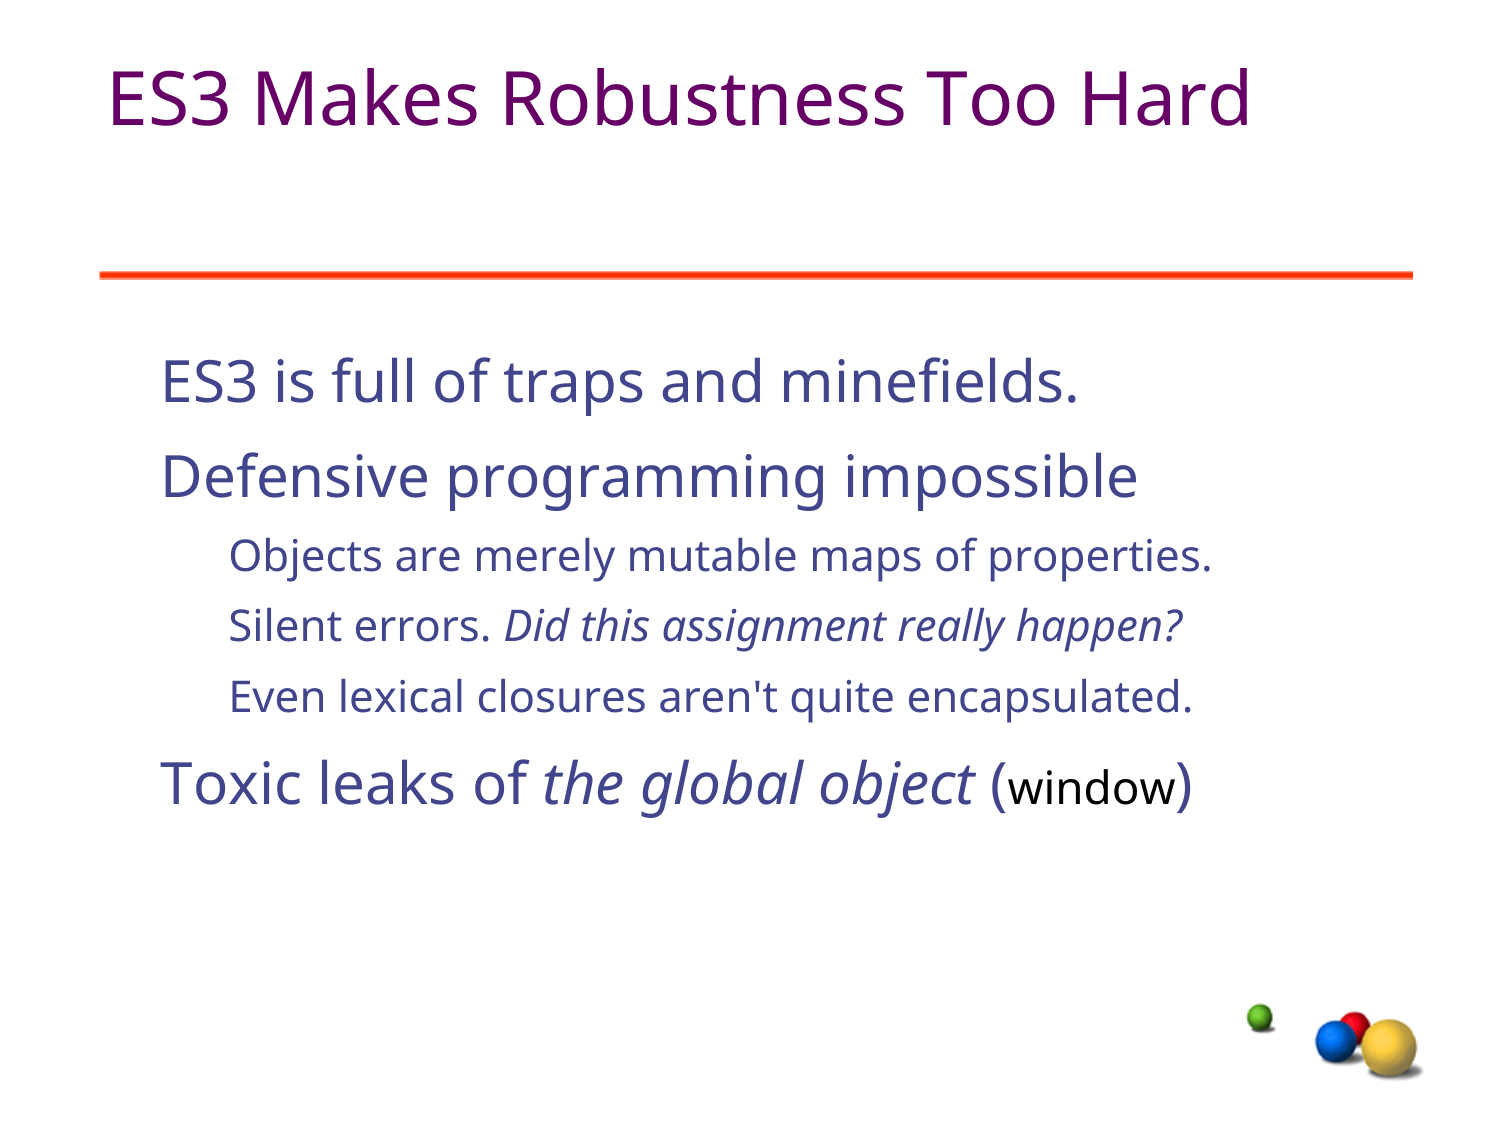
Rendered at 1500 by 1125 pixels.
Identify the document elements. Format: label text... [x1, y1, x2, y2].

title ES3 Makes Robustness Too Hard [106, 57, 1369, 231]
subtitle ES3 is full of traps and minefields. Defensive programming impossible Objects are merely mutable maps of properties. Silent errors. Did this assignment really happen? Even lexical closures aren't quite encapsulated. Toxic leaks of the global object (window) [144, 320, 1407, 981]
picture [99, 271, 1413, 280]
picture [1224, 999, 1449, 1083]
